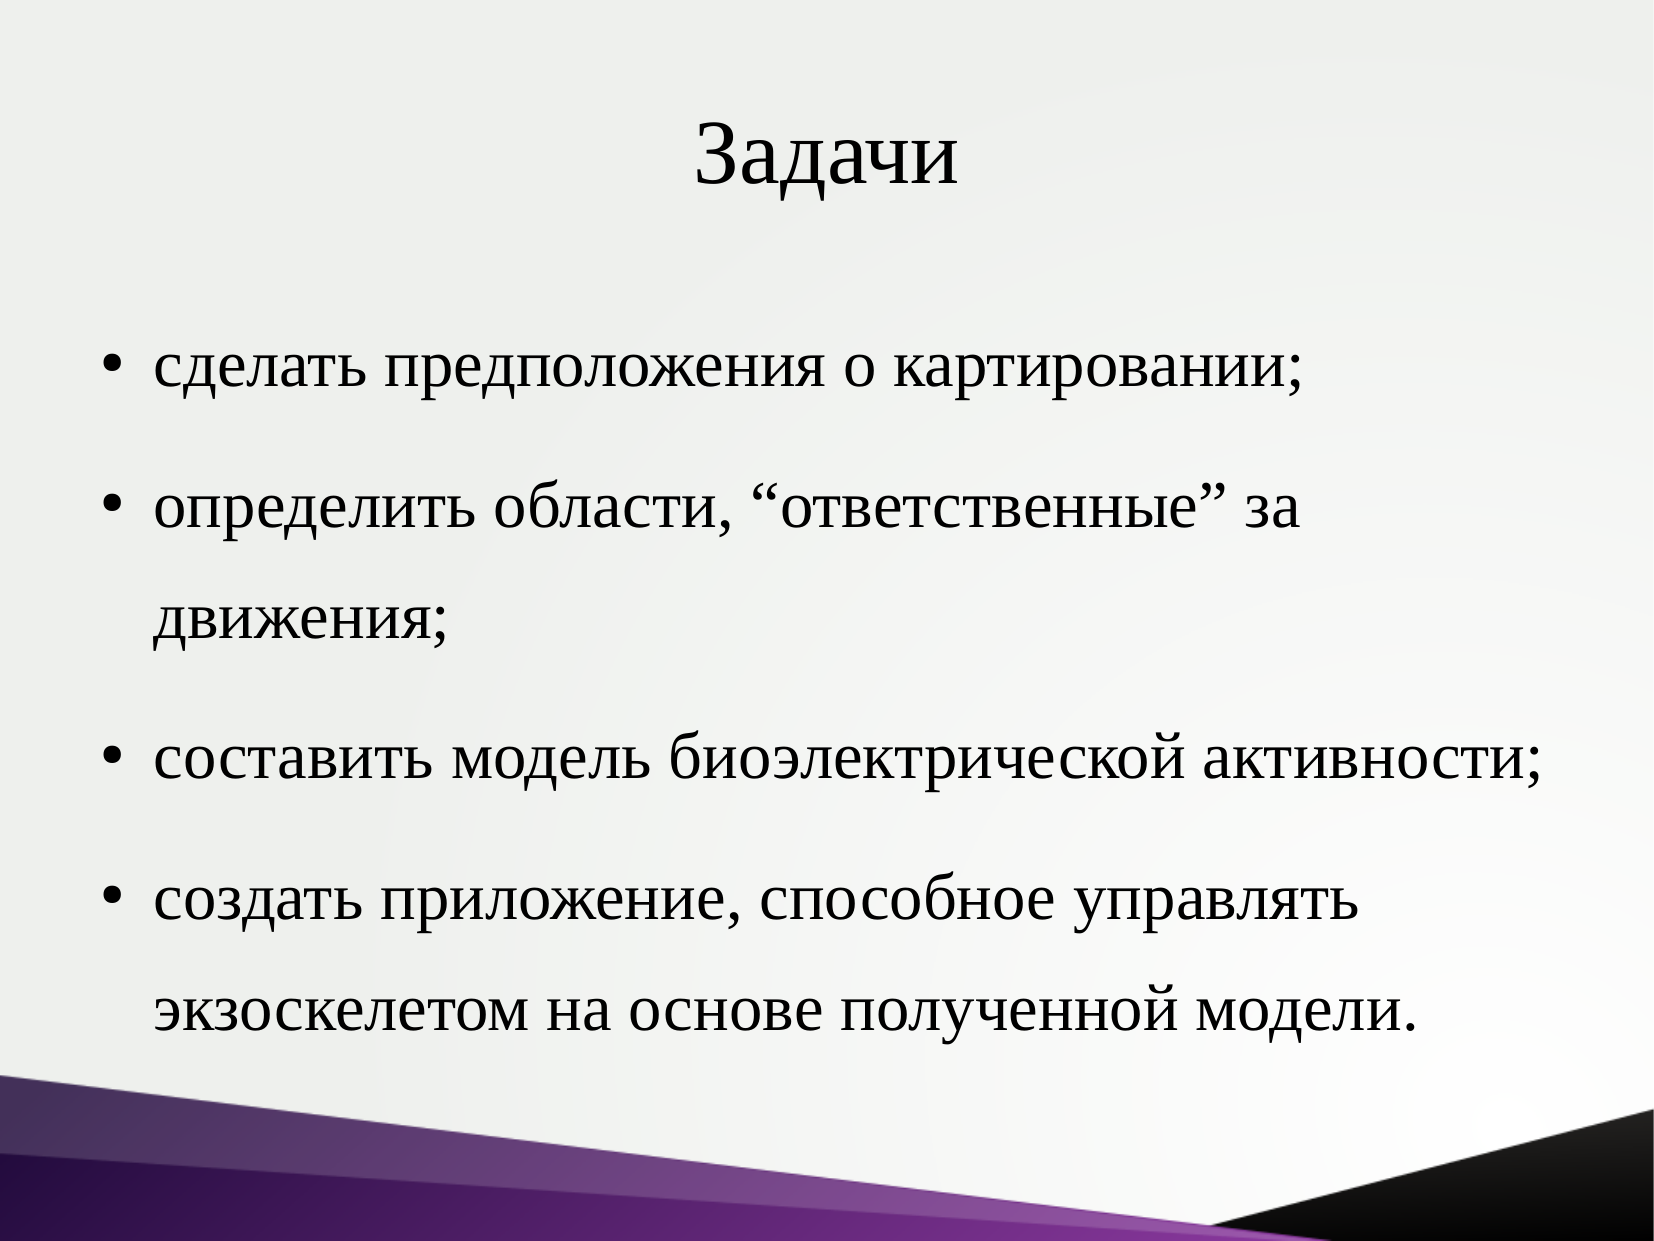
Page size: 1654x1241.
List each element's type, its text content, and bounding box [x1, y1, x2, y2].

title Задачи [82, 49, 1571, 257]
picture [0, 0, 1654, 1241]
list сделать предположения о картировании; определить области, “ответственные” за движения; составить модель биоэлектрической активности; создать приложение, способное управлять экзоскелетом на основе полученной модели. [82, 290, 1571, 1087]
